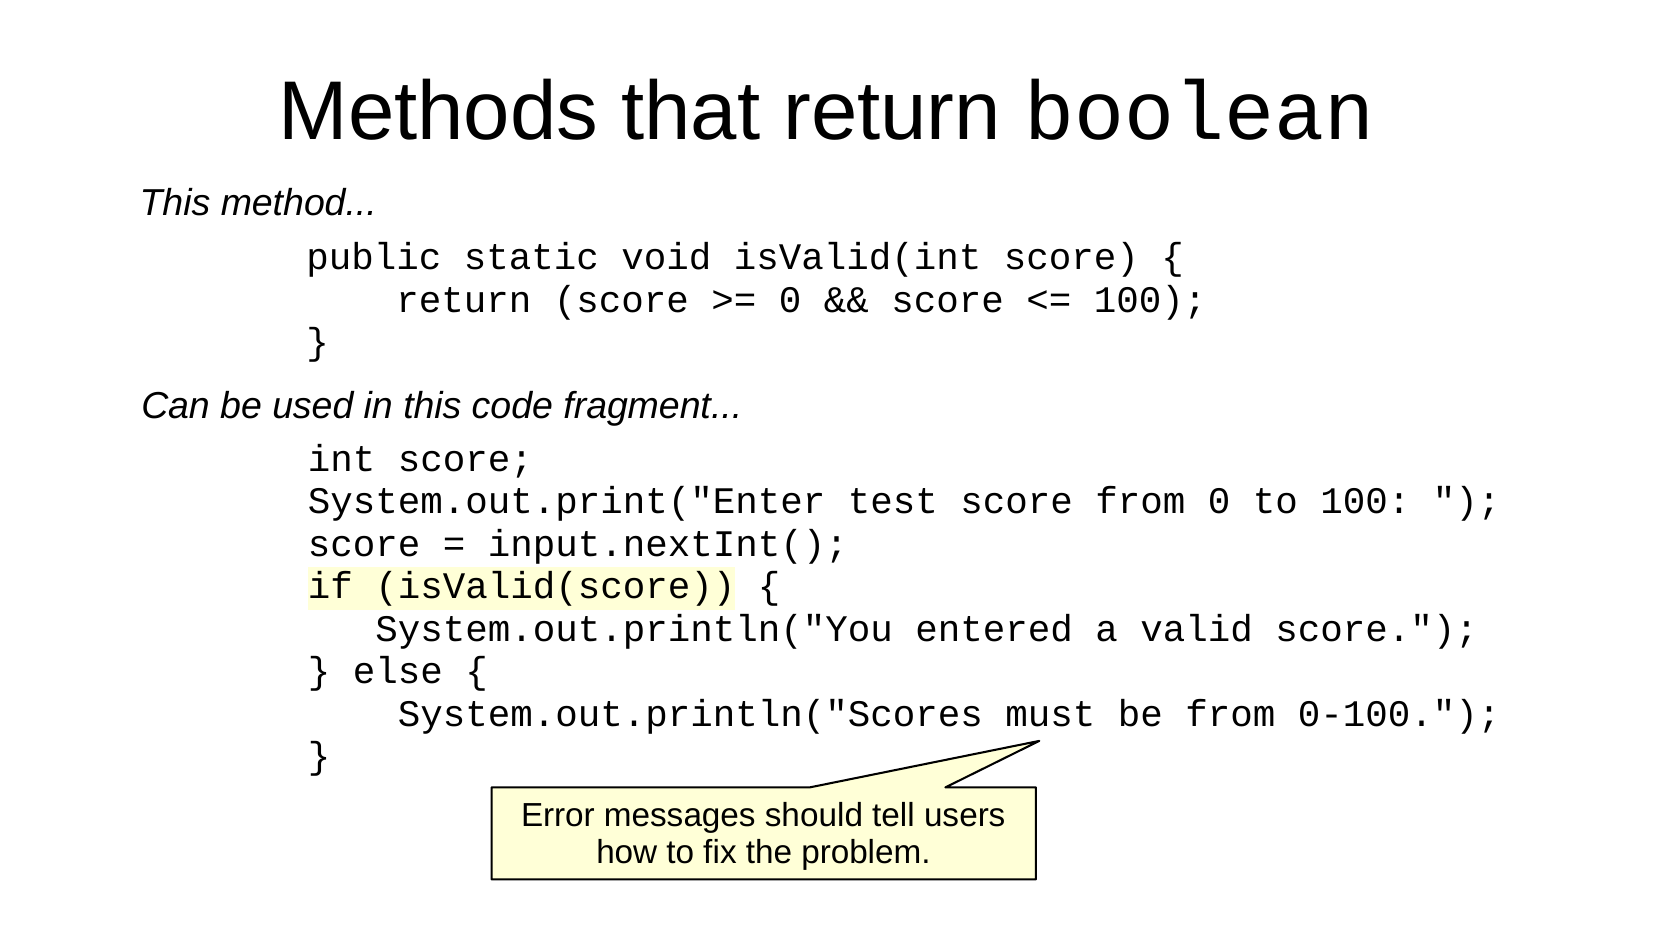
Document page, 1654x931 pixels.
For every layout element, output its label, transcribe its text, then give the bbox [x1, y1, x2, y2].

text_box Error messages should tell users how to fix the problem. [491, 740, 1040, 880]
text_box Can be used in this code fragment... [126, 377, 758, 434]
text_box int score; System.out.print("Enter test score from 0 to 100: "); score = input.nextInt(); if (isValid(score)) { System.out.println("You entered a valid score."); } else { System.out.println("Scores must be from 0-100."); } [293, 432, 1516, 788]
title Methods that return boolean [82, 37, 1571, 193]
text_box This method... [124, 174, 392, 232]
text_box public static void isValid(int score) { return (score >= 0 && score <= 100); } [291, 231, 1222, 374]
